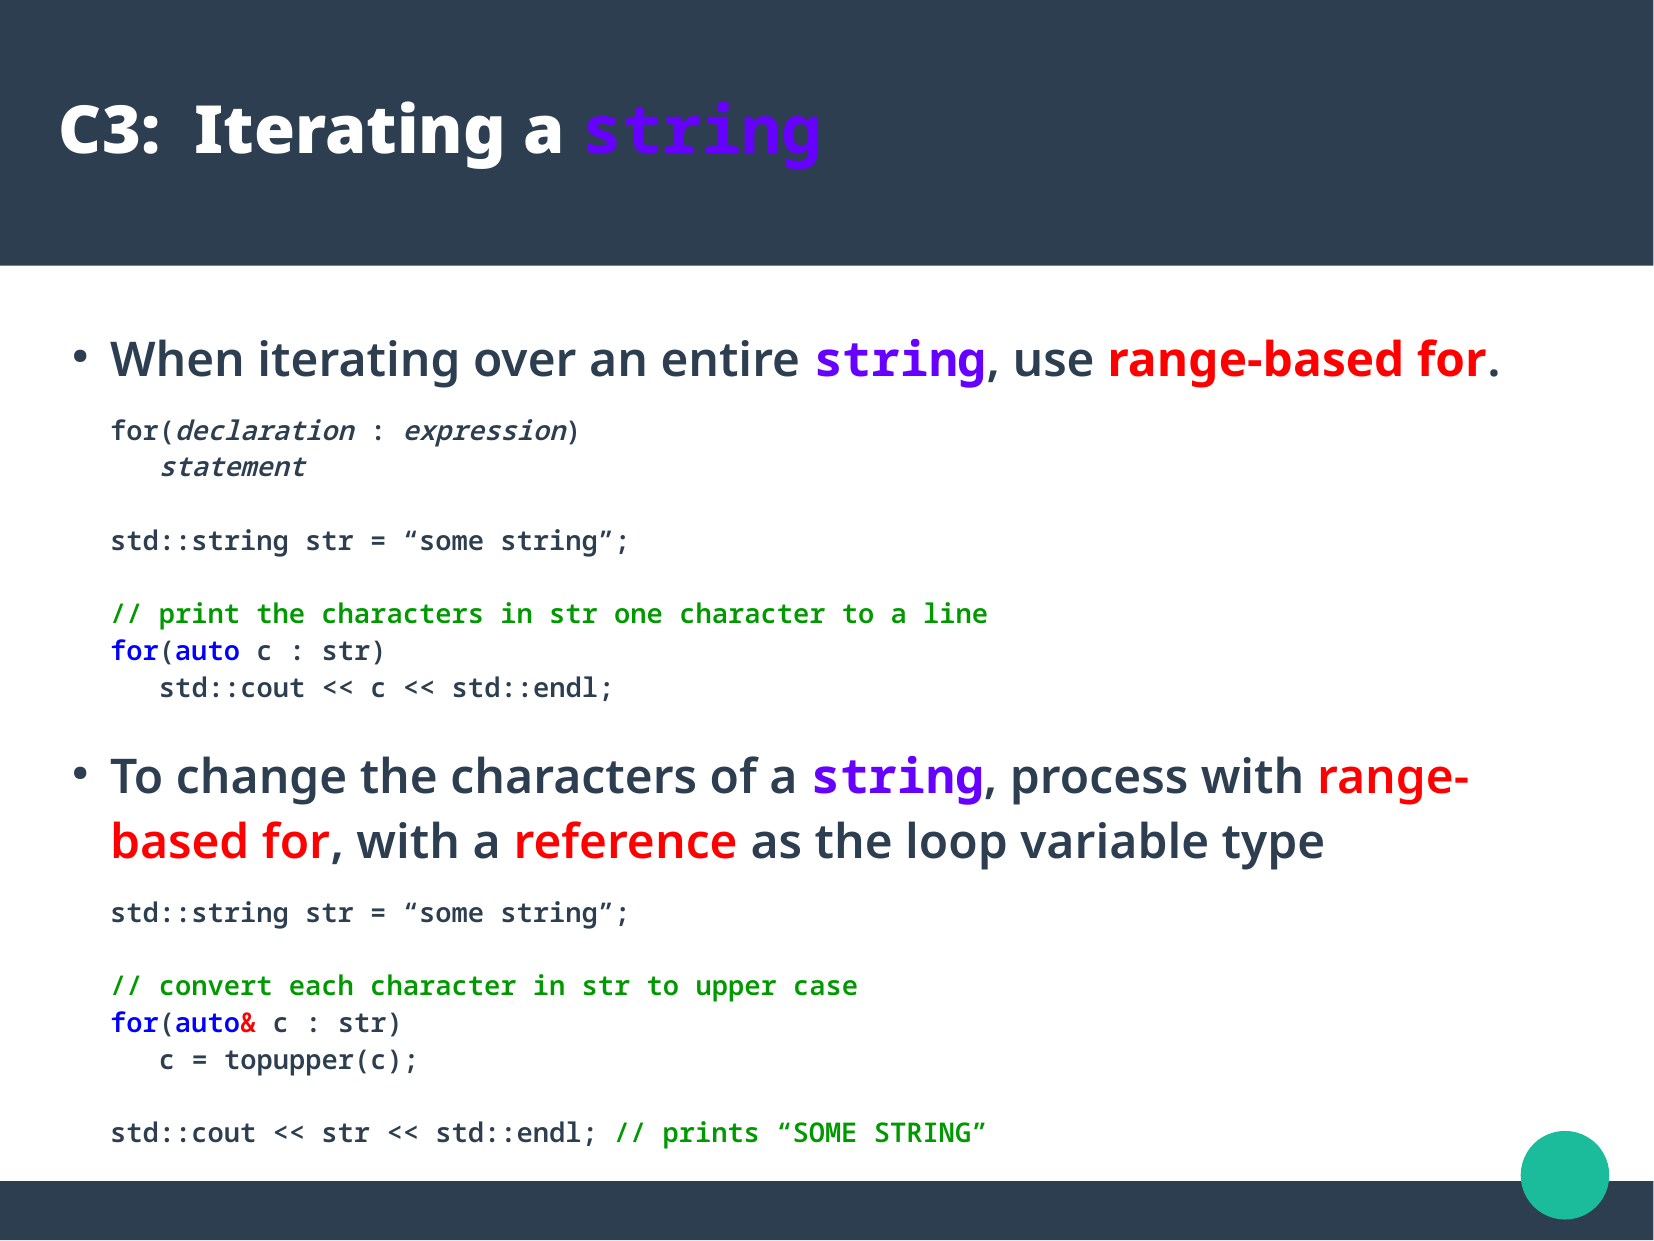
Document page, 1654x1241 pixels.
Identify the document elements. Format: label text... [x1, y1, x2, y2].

title C3: Iterating a string [59, 49, 1595, 207]
list When iterating over an entire string, use range-based for. for(declaration : expression) statement std::string str = “some string”; // print the characters in str one character to a line for(auto c : str) std::cout << c << std::endl; To change the characters of a string, process with range-based for, with a reference as the loop variable type std::string str = “some string”; // convert each character in str to upper case for(auto& c : str) c = topupper(c); std::cout << str << std::endl; // prints “SOME STRING” [59, 324, 1595, 1152]
